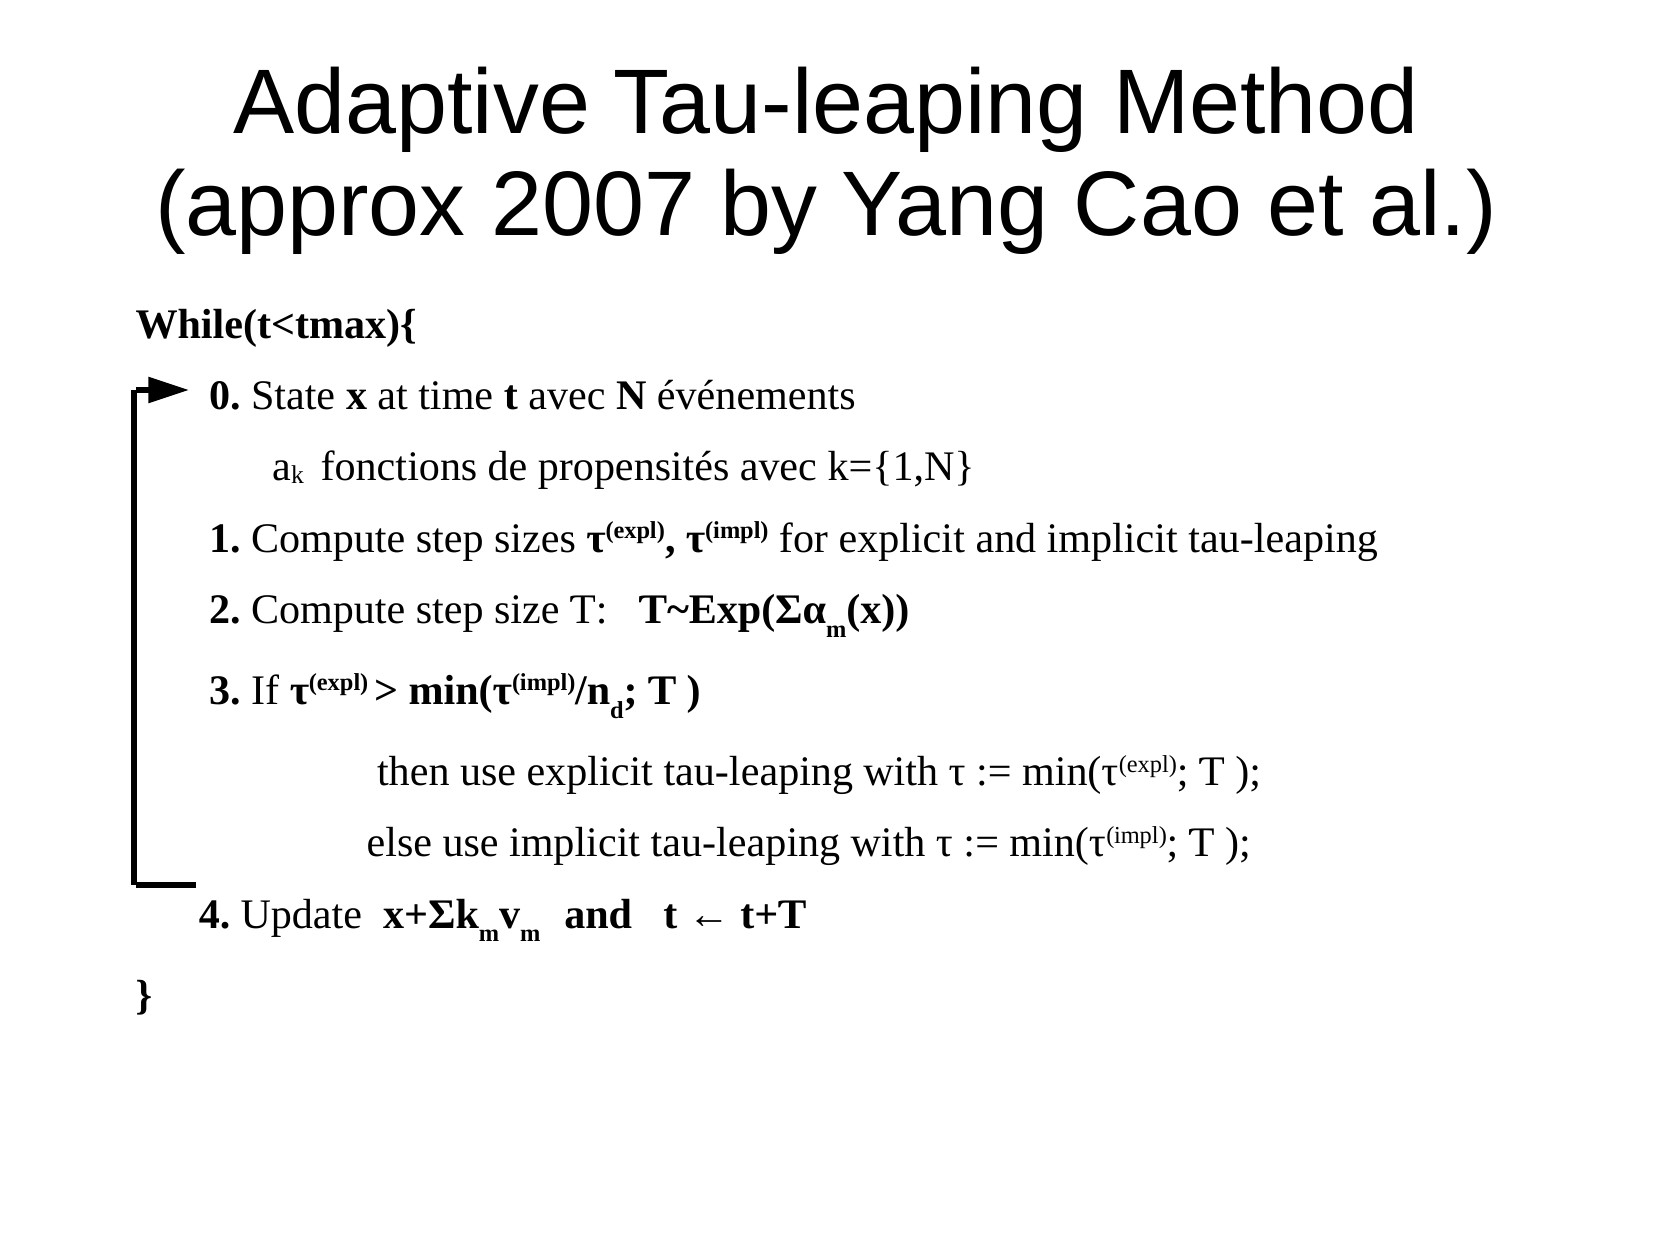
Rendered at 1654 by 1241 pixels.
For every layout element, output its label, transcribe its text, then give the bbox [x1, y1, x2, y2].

title Adaptive Tau-leaping Method (approx 2007 by Yang Cao et al.) [82, 49, 1571, 257]
list While(t<tmax){ 0. State x at time t avec N événements ak fonctions de propensités avec k={1,N} 1. Compute step sizes τ(expl), τ(impl) for explicit and implicit tau-leaping 2. Compute step size Ƭ: Ƭ~Exp(Σαm(x)) 3. If τ(expl) > min(τ(impl)/nd; Ƭ ) then use explicit tau-leaping with τ := min(τ(expl); Ƭ ); else use implicit tau-leaping with τ := min(τ(impl); Ƭ ); 4. Update x+Σkmvm and t ← t+Ƭ } [135, 300, 1561, 1021]
